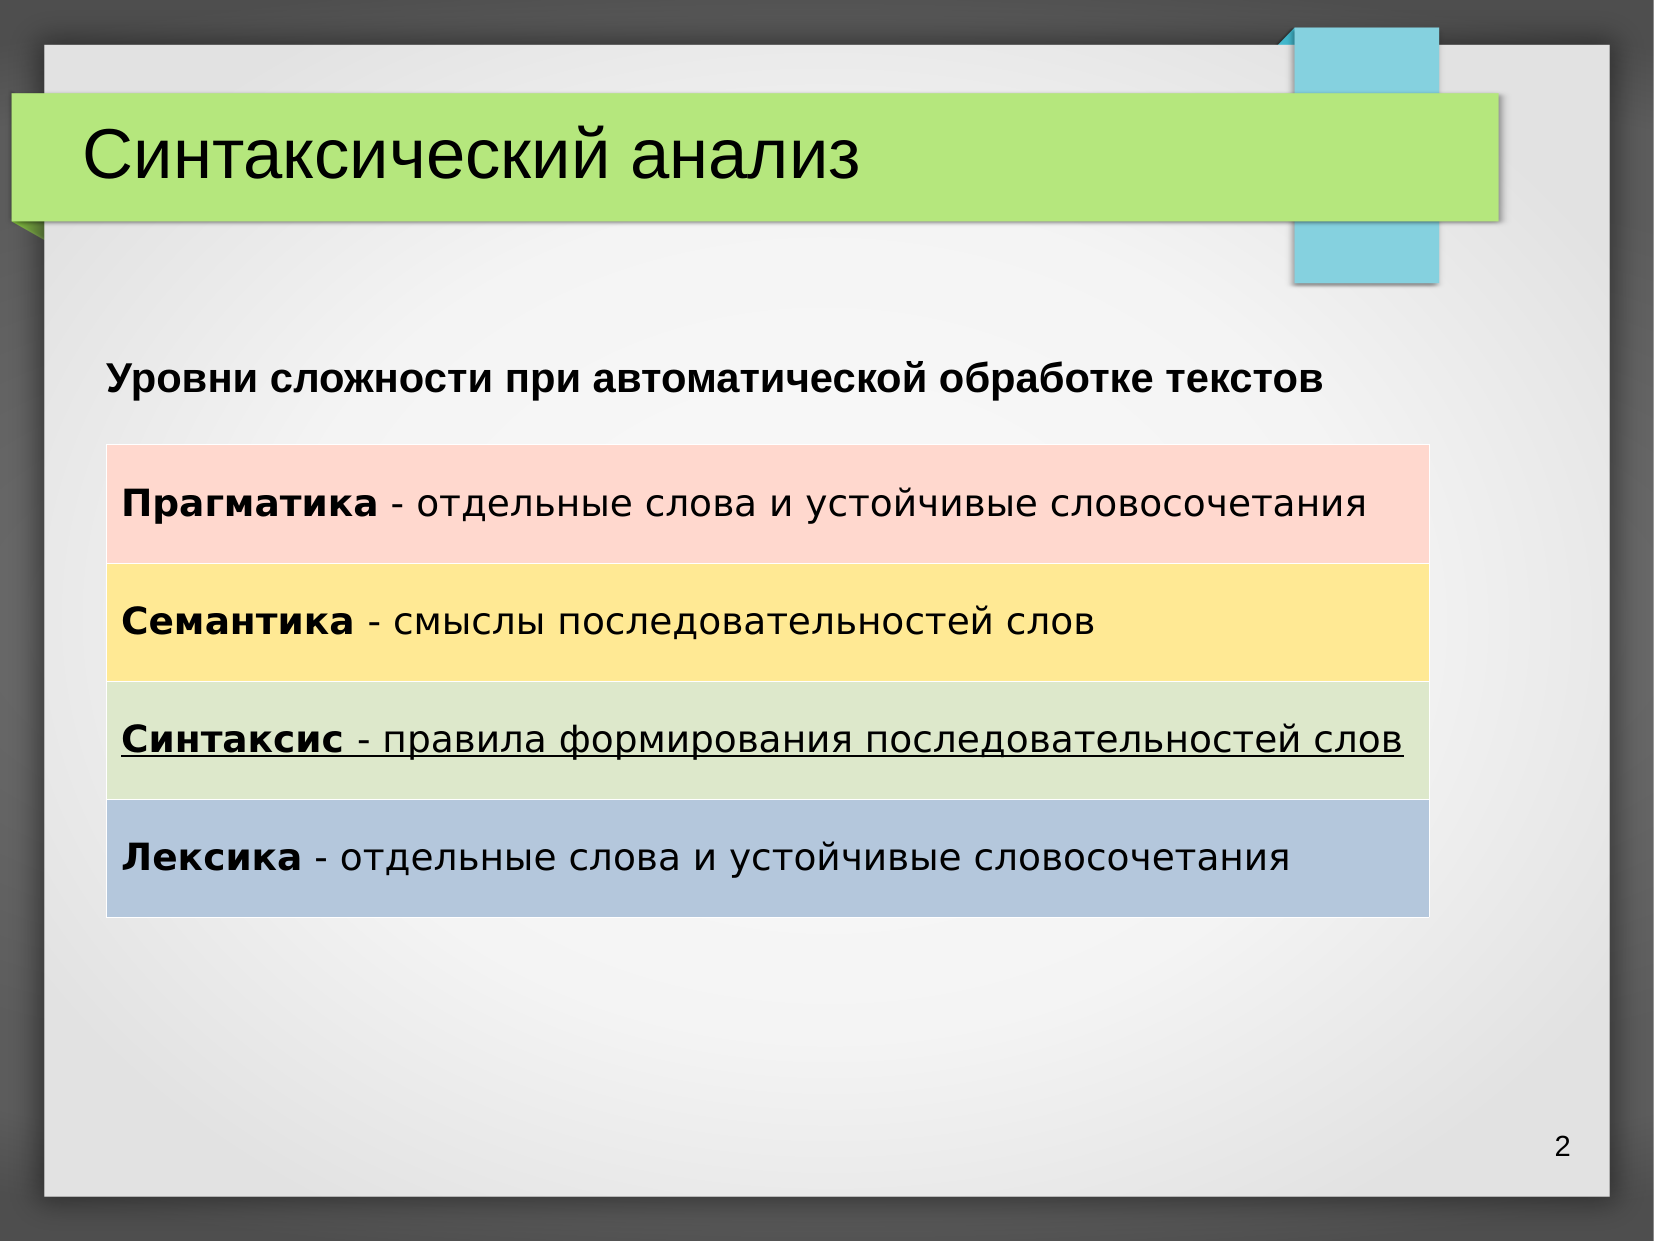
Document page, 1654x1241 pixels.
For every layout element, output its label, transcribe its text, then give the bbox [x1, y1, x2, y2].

title Синтаксический анализ [82, 114, 993, 194]
table_header Прагматика - отдельные слова и устойчивые словосочетания [107, 445, 1429, 563]
table_cell Синтаксис - правила формирования последовательностей слов [107, 682, 1429, 799]
picture [0, 0, 1654, 1241]
table_cell Семантика - смыслы последовательностей слов [107, 564, 1429, 681]
text_box Уровни сложности при автоматической обработке текстов [106, 354, 1560, 401]
table_cell Лексика - отдельные слова и устойчивые словосочетания [107, 800, 1429, 917]
